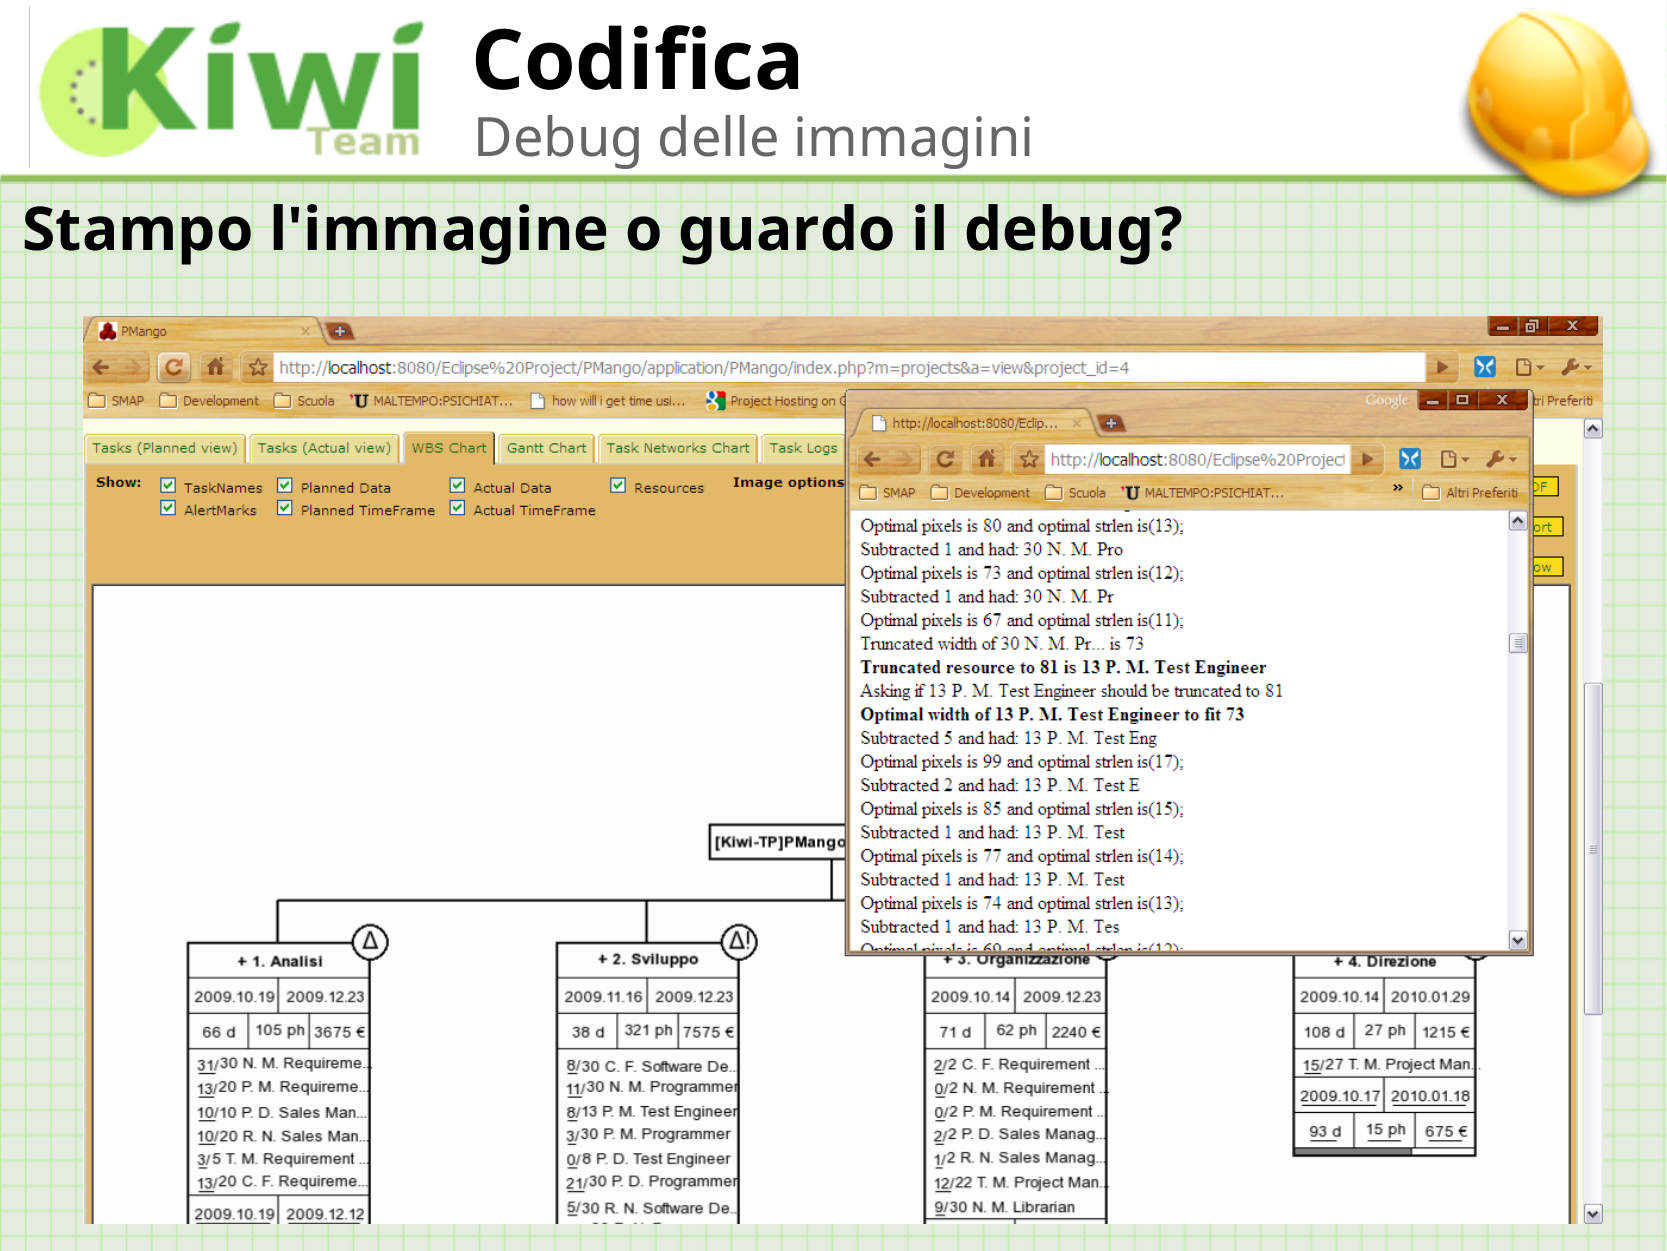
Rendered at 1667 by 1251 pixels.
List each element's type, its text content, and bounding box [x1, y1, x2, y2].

text_box Debug delle immagini [473, 107, 1327, 169]
subtitle Stampo l'immagine o guardo il debug? [22, 195, 1655, 358]
picture [0, 0, 1667, 1251]
title Codifica [471, 0, 1441, 122]
